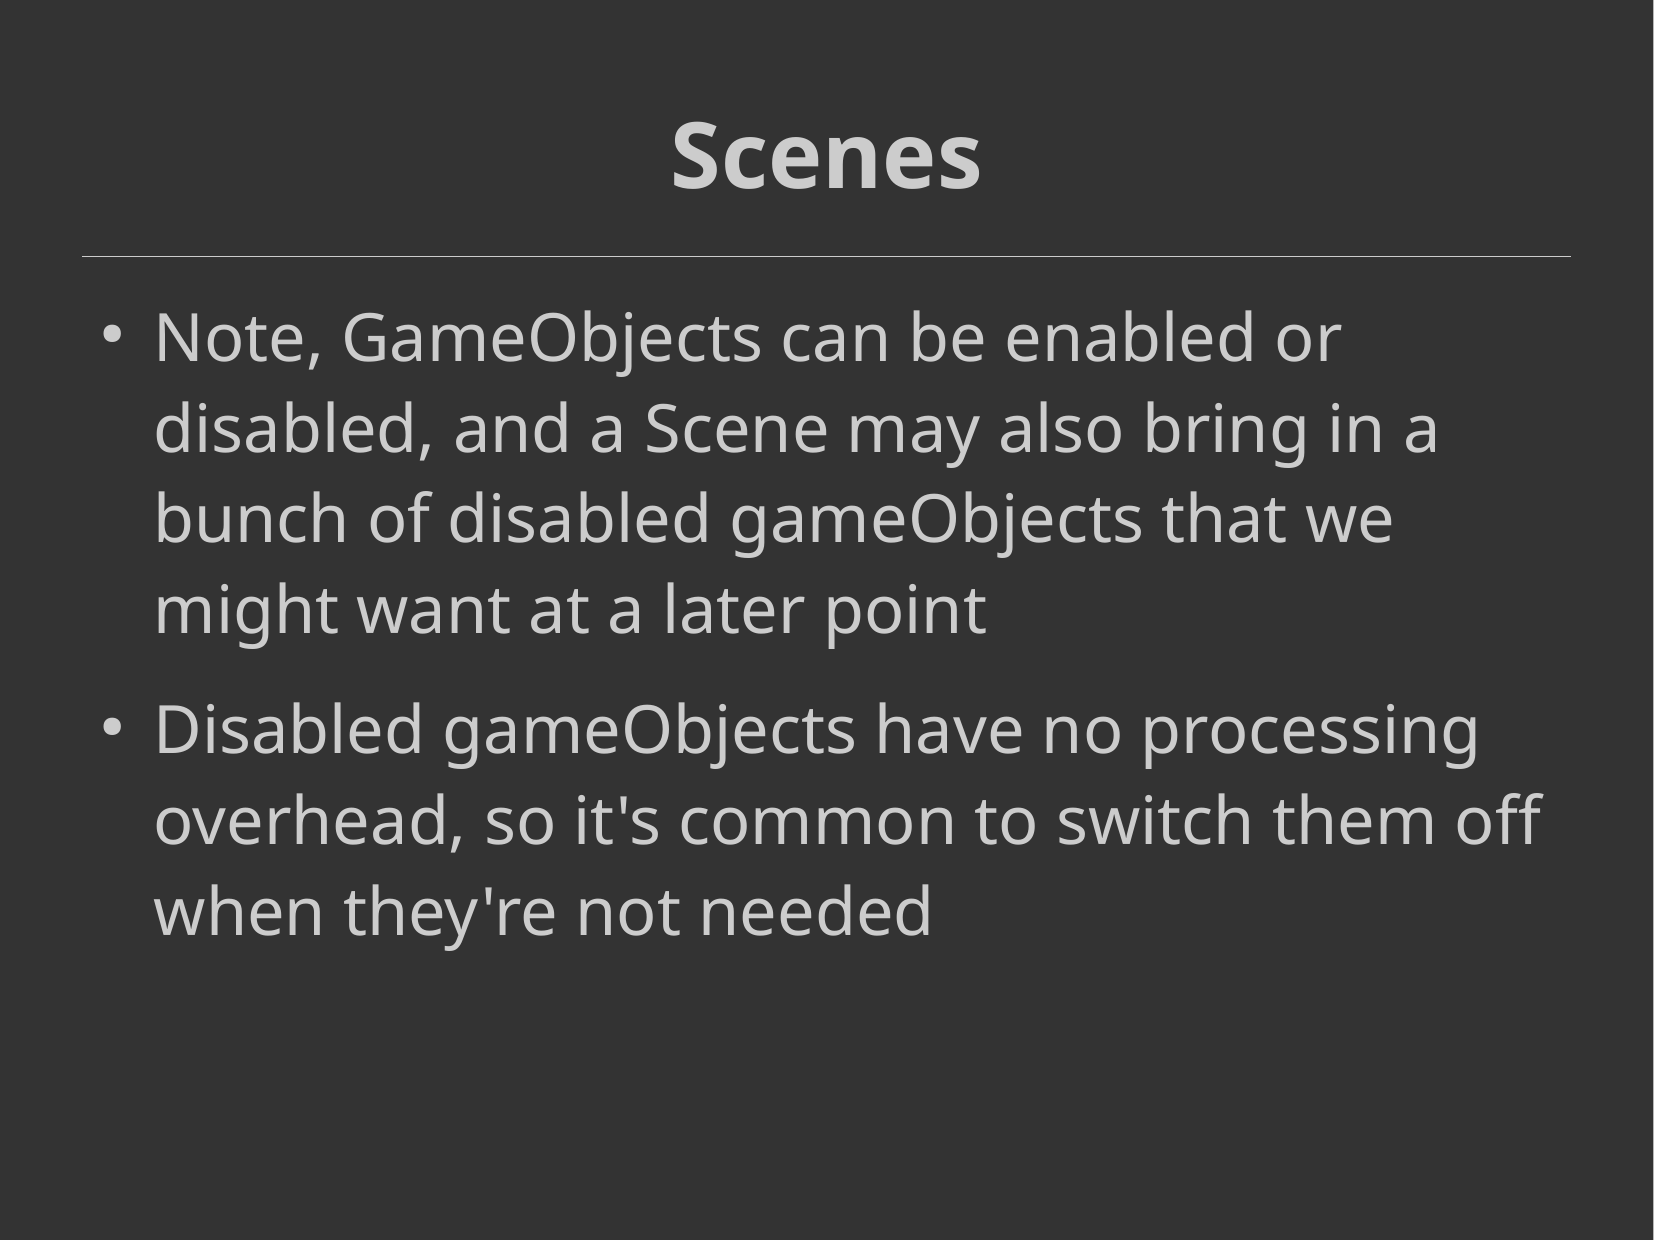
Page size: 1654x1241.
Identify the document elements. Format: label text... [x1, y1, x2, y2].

title Scenes [82, 49, 1571, 257]
list Note, GameObjects can be enabled or disabled, and a Scene may also bring in a bunch of disabled gameObjects that we might want at a later point Disabled gameObjects have no processing overhead, so it's common to switch them off when they're not needed [82, 290, 1571, 1010]
